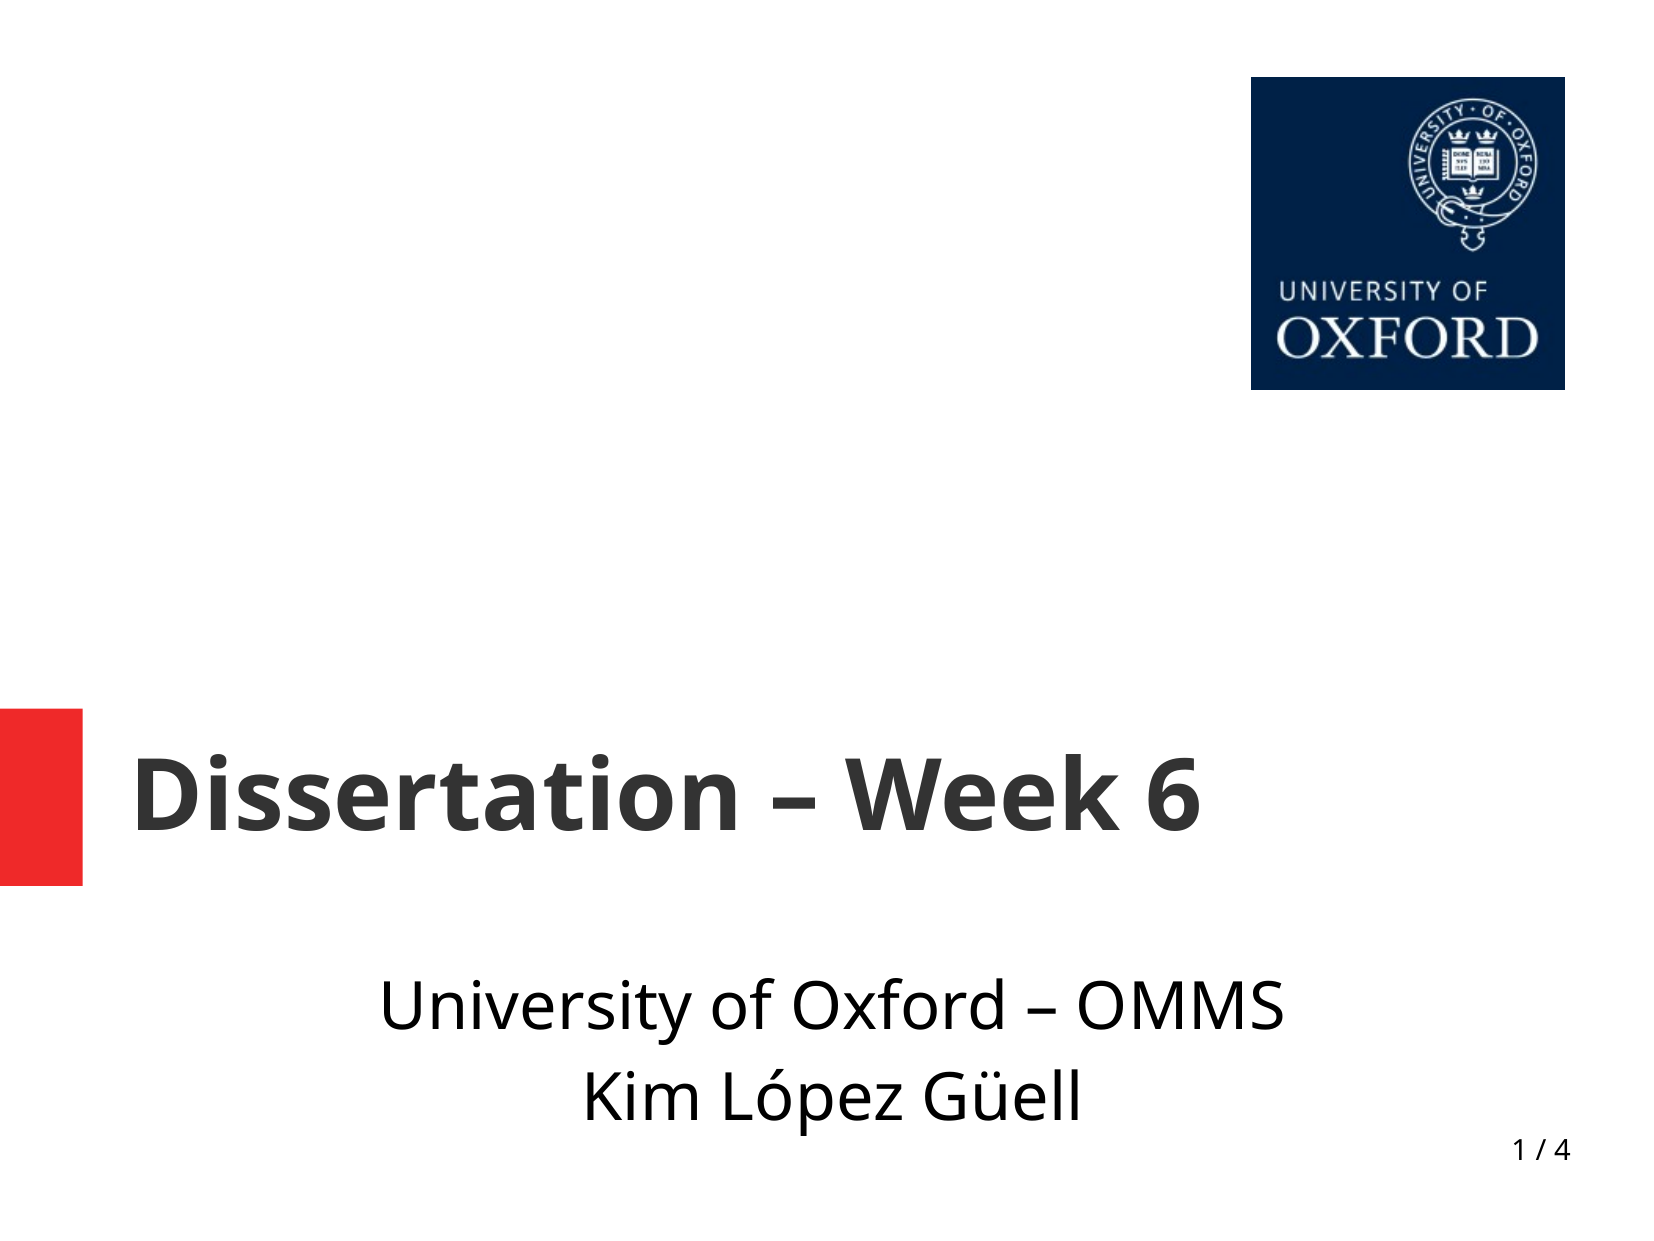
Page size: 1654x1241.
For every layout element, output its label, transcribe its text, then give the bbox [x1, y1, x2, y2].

picture [1251, 77, 1565, 390]
title Dissertation – Week 6 [129, 655, 1536, 928]
subtitle University of Oxford – OMMS Kim López Güell [129, 968, 1536, 1130]
